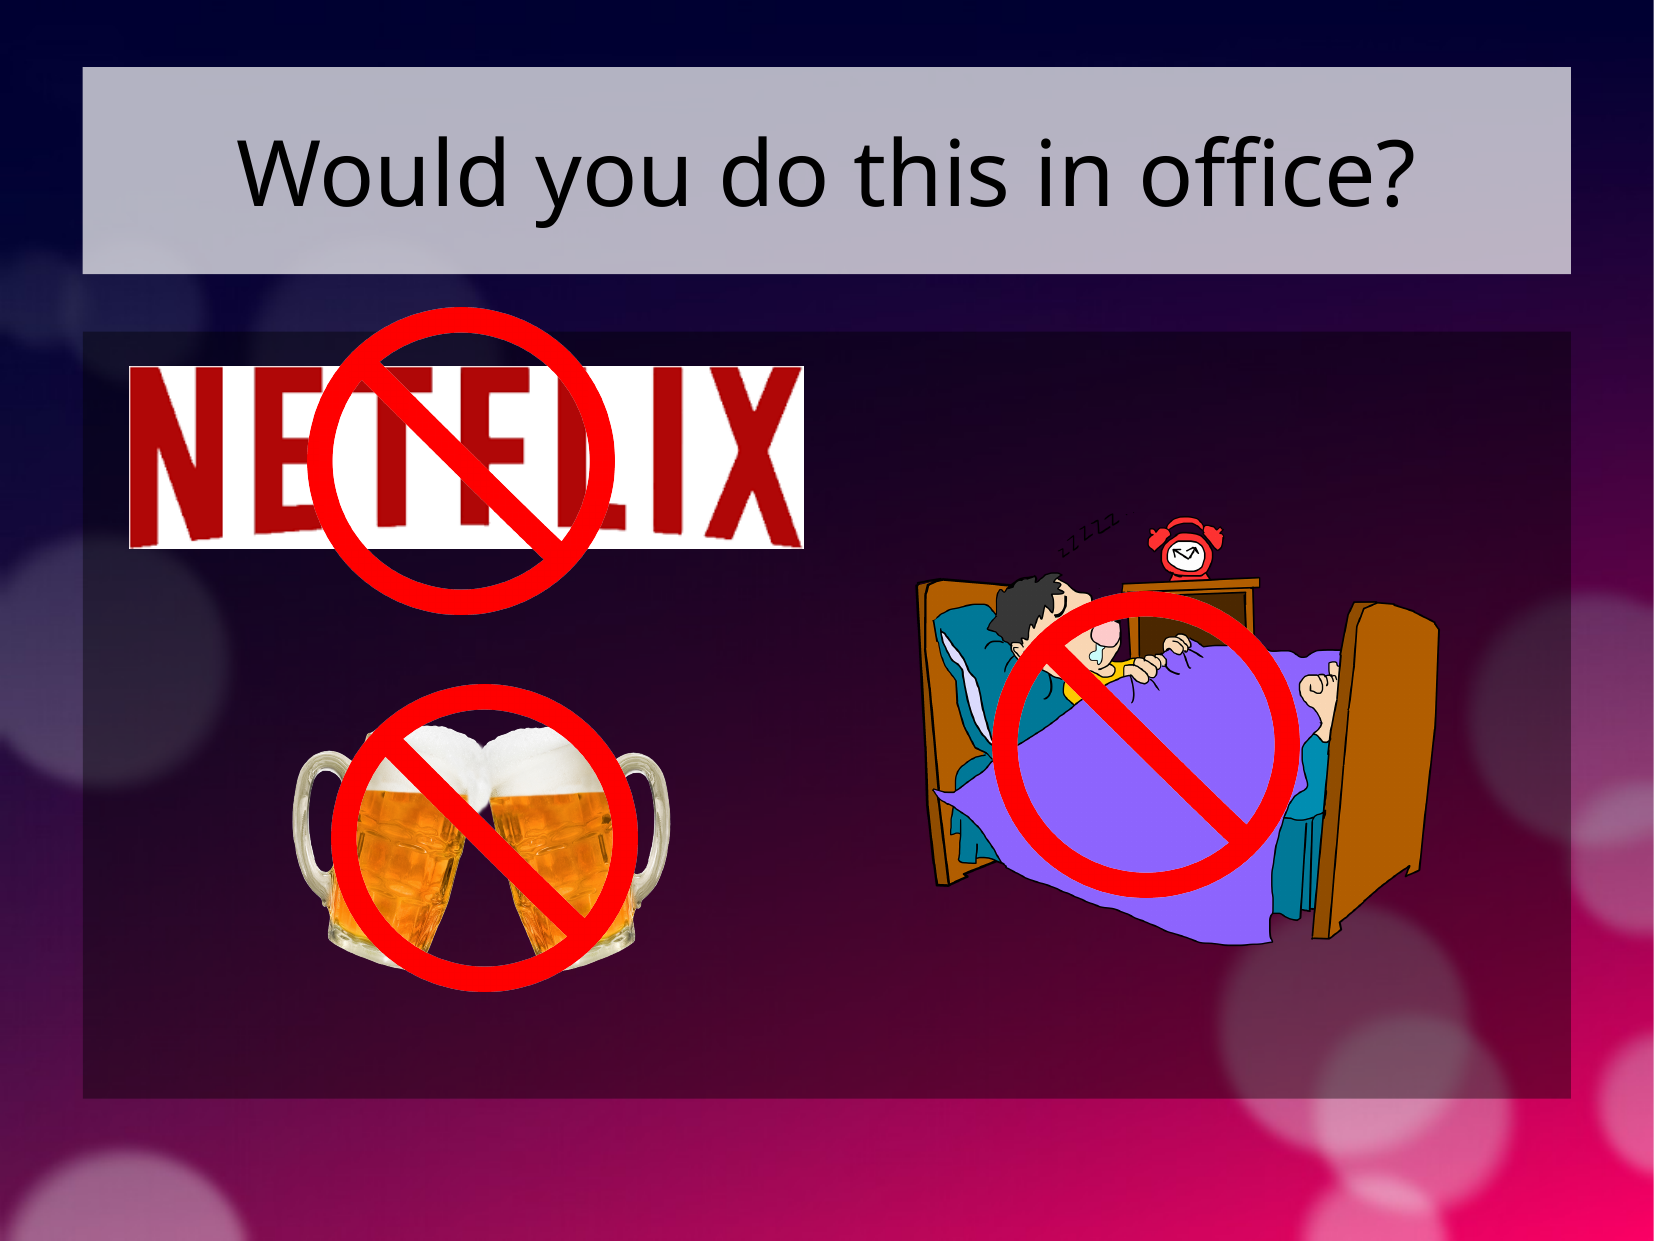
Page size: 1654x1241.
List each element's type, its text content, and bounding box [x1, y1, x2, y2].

title Would you do this in office? [82, 67, 1571, 275]
list [82, 331, 1571, 1099]
picture [0, 0, 1654, 1241]
